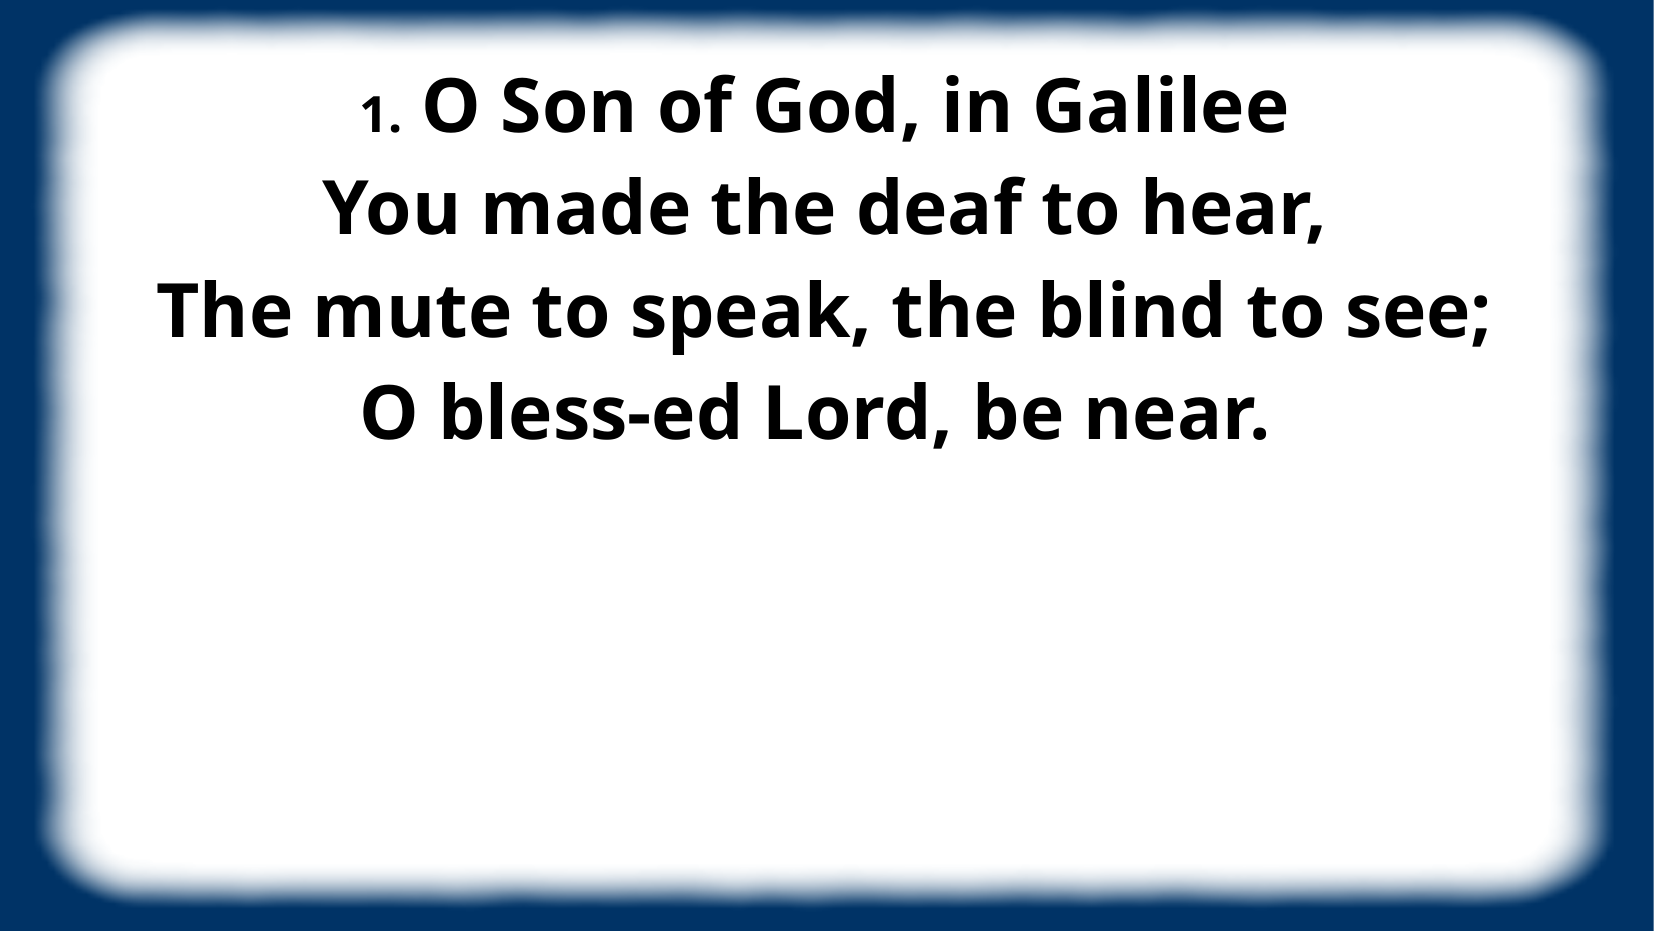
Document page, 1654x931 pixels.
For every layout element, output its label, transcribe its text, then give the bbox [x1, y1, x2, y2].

picture [0, 0, 1654, 931]
text_box 1. O Son of God, in Galilee You made the deaf to hear, The mute to speak, the blind to see; O bless-ed Lord, be near. [90, 45, 1561, 460]
